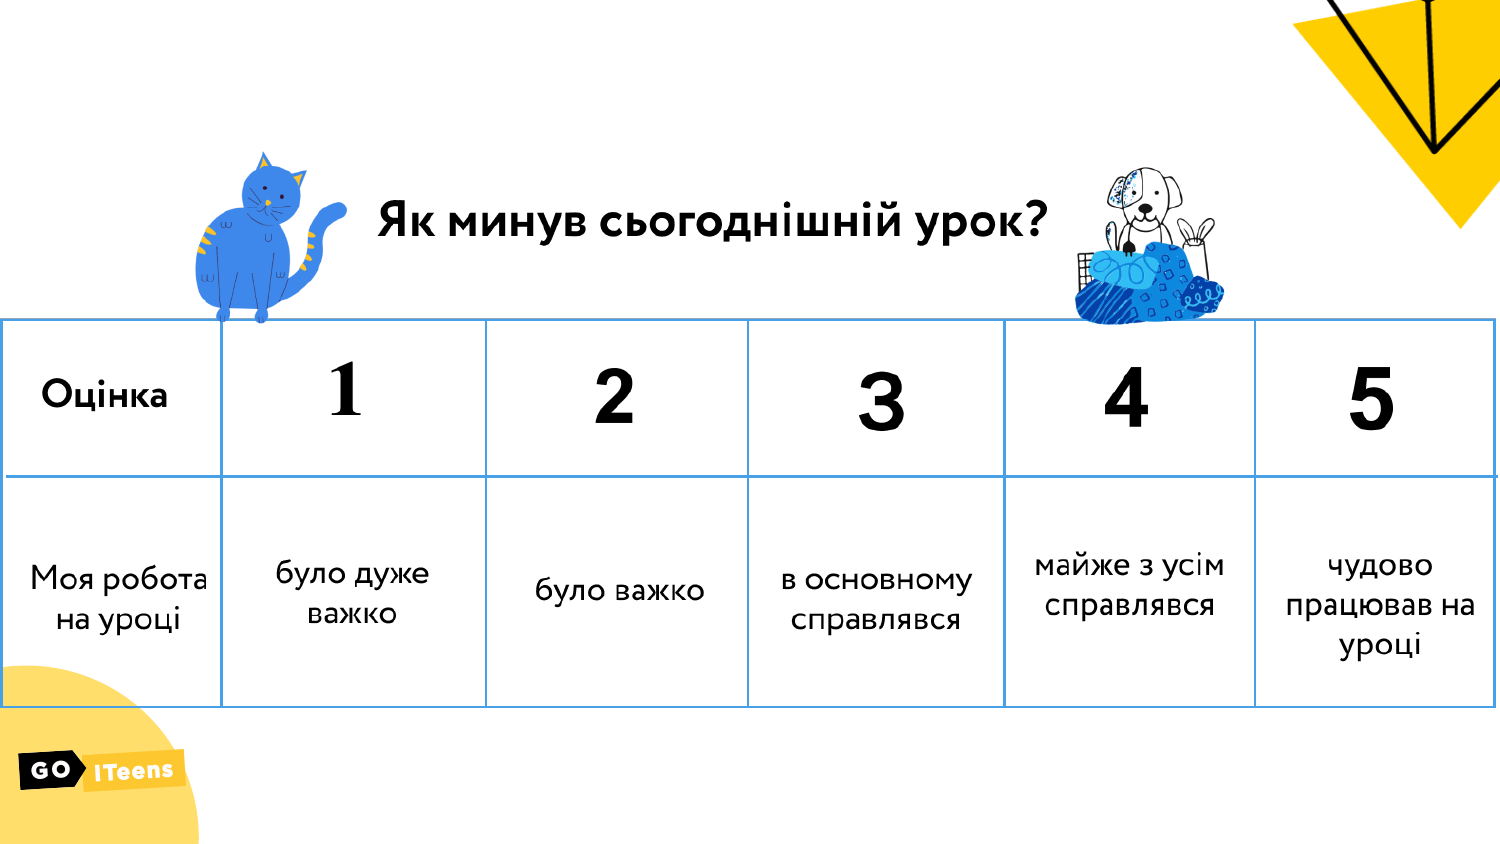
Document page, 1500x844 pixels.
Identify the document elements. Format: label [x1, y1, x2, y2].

picture [18, 749, 186, 792]
text_box [0, 708, 199, 844]
picture [0, 0, 1500, 708]
